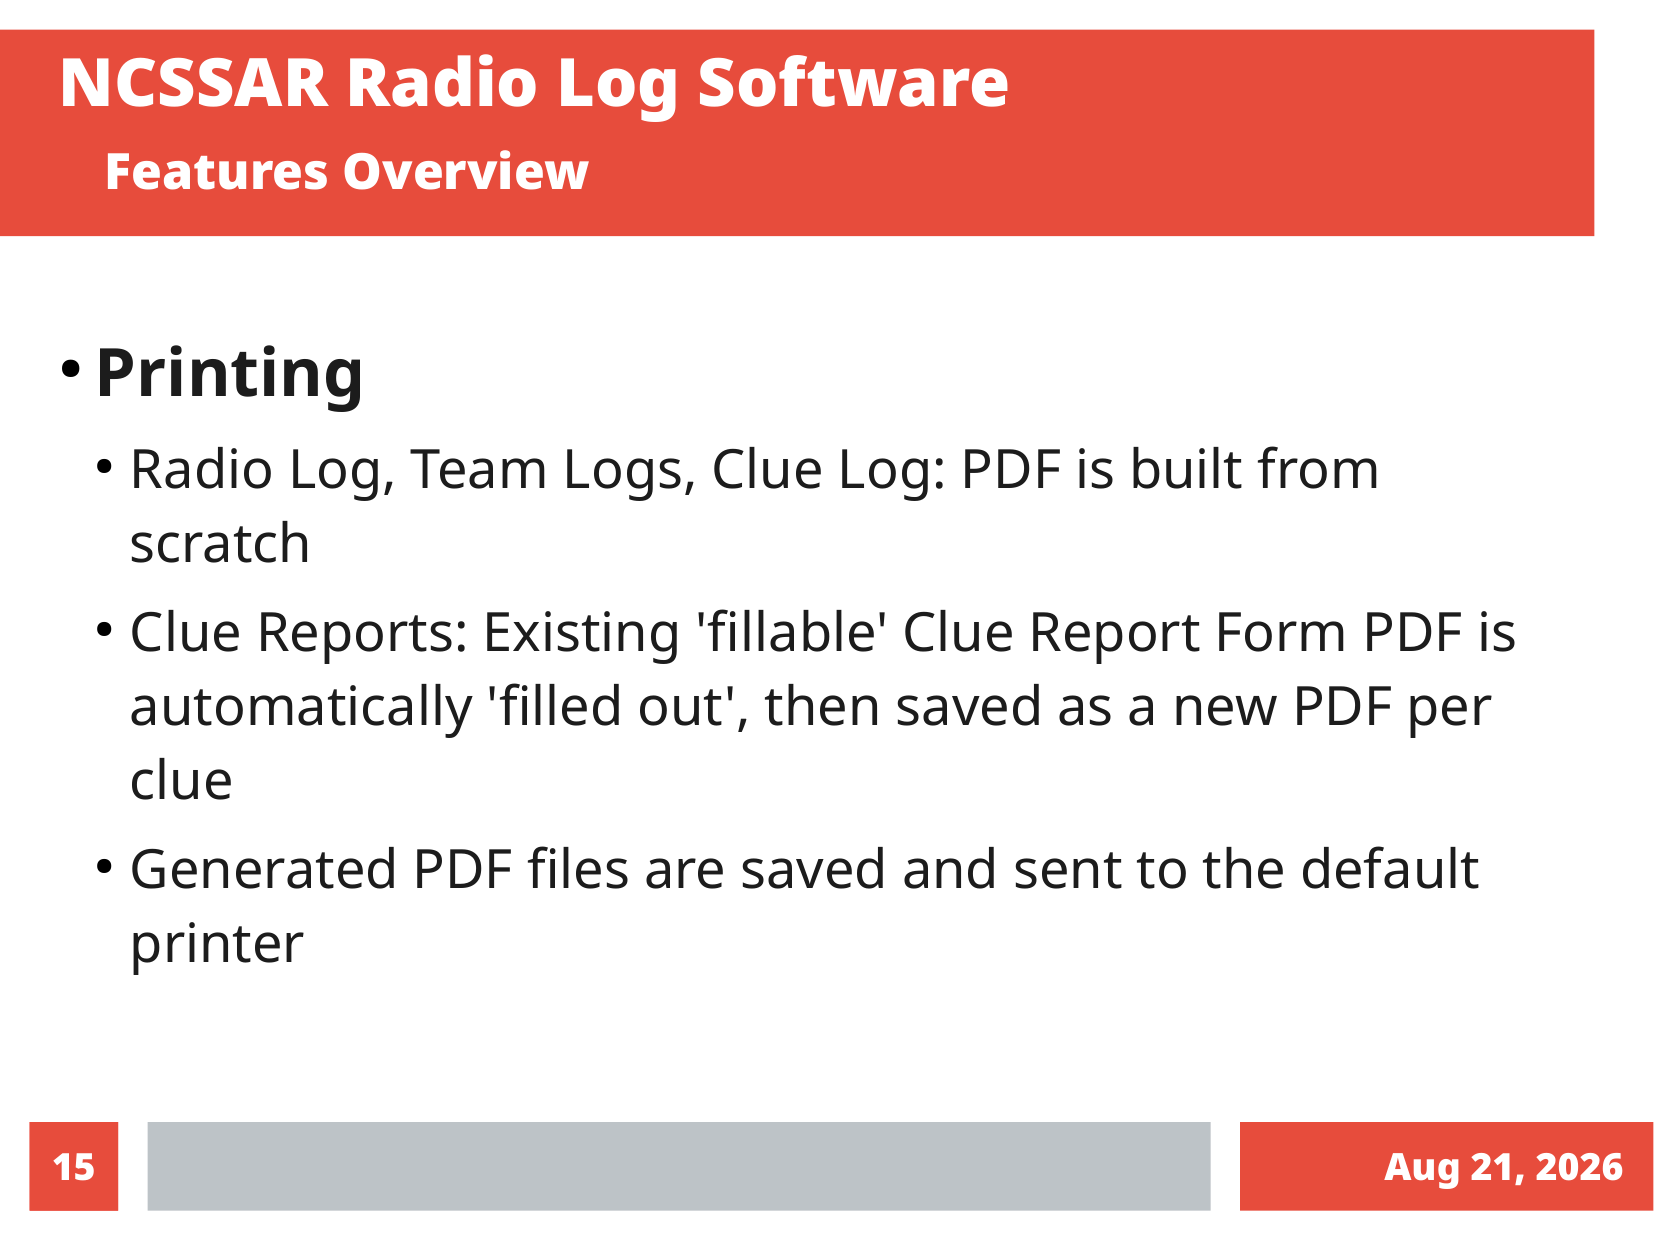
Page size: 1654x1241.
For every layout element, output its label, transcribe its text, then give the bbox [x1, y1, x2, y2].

title NCSSAR Radio Log Software Features Overview [59, 48, 1595, 207]
subtitle Printing Radio Log, Team Logs, Clue Log: PDF is built from scratch Clue Reports: Existing 'fillable' Clue Report Form PDF is automatically 'filled out', then saved as a new PDF per clue Generated PDF files are saved and sent to the default printer [59, 324, 1565, 1093]
